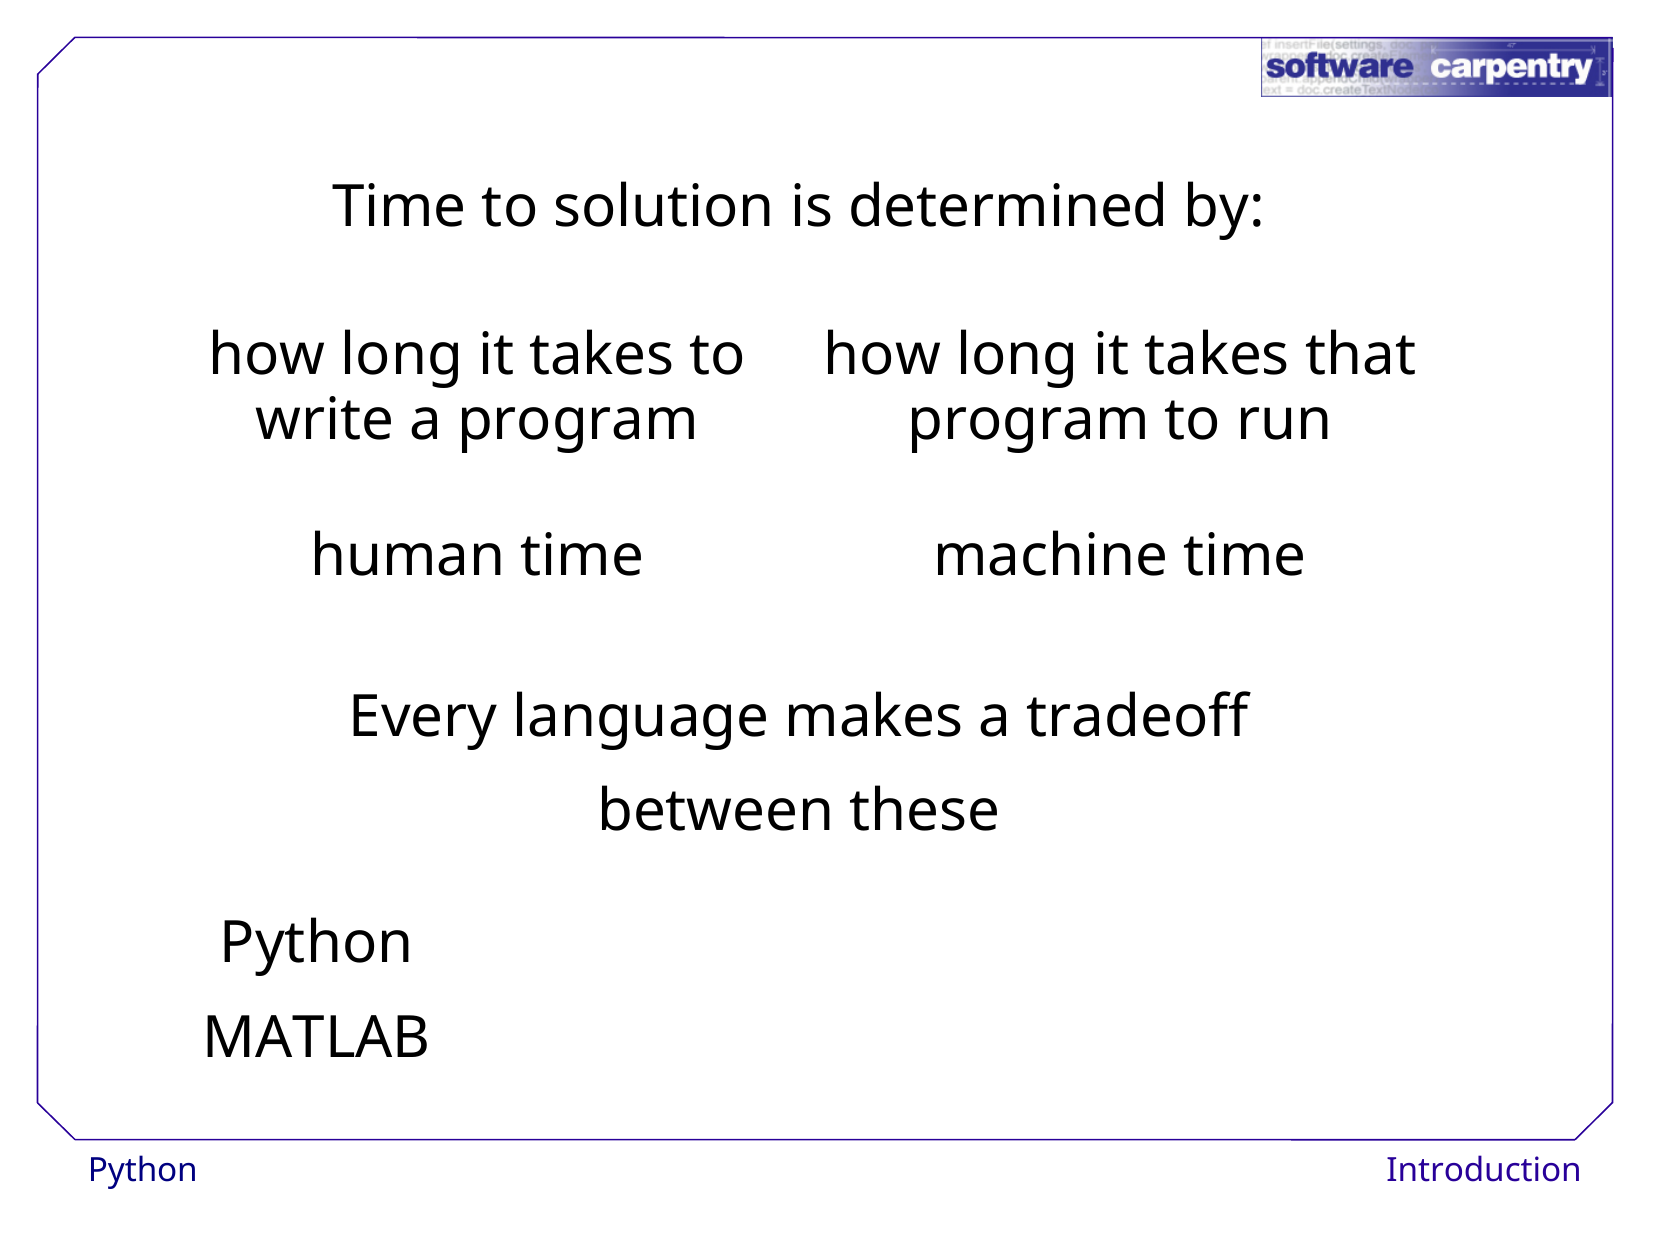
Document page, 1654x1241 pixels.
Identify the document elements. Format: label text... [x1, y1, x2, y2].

table_cell how long it takes that program to run [799, 315, 1441, 516]
table_cell Python MATLAB [156, 903, 477, 1078]
table_cell machine time [799, 516, 1441, 676]
table_cell human time [156, 516, 799, 676]
table_cell how long it takes to write a program [156, 315, 799, 516]
table_header Time to solution is determined by: [156, 166, 1441, 315]
table_cell Every language makes a tradeoff between these [156, 676, 1441, 903]
table_cell [477, 903, 1120, 1078]
picture [1261, 39, 1613, 97]
table_cell [1120, 903, 1441, 1078]
